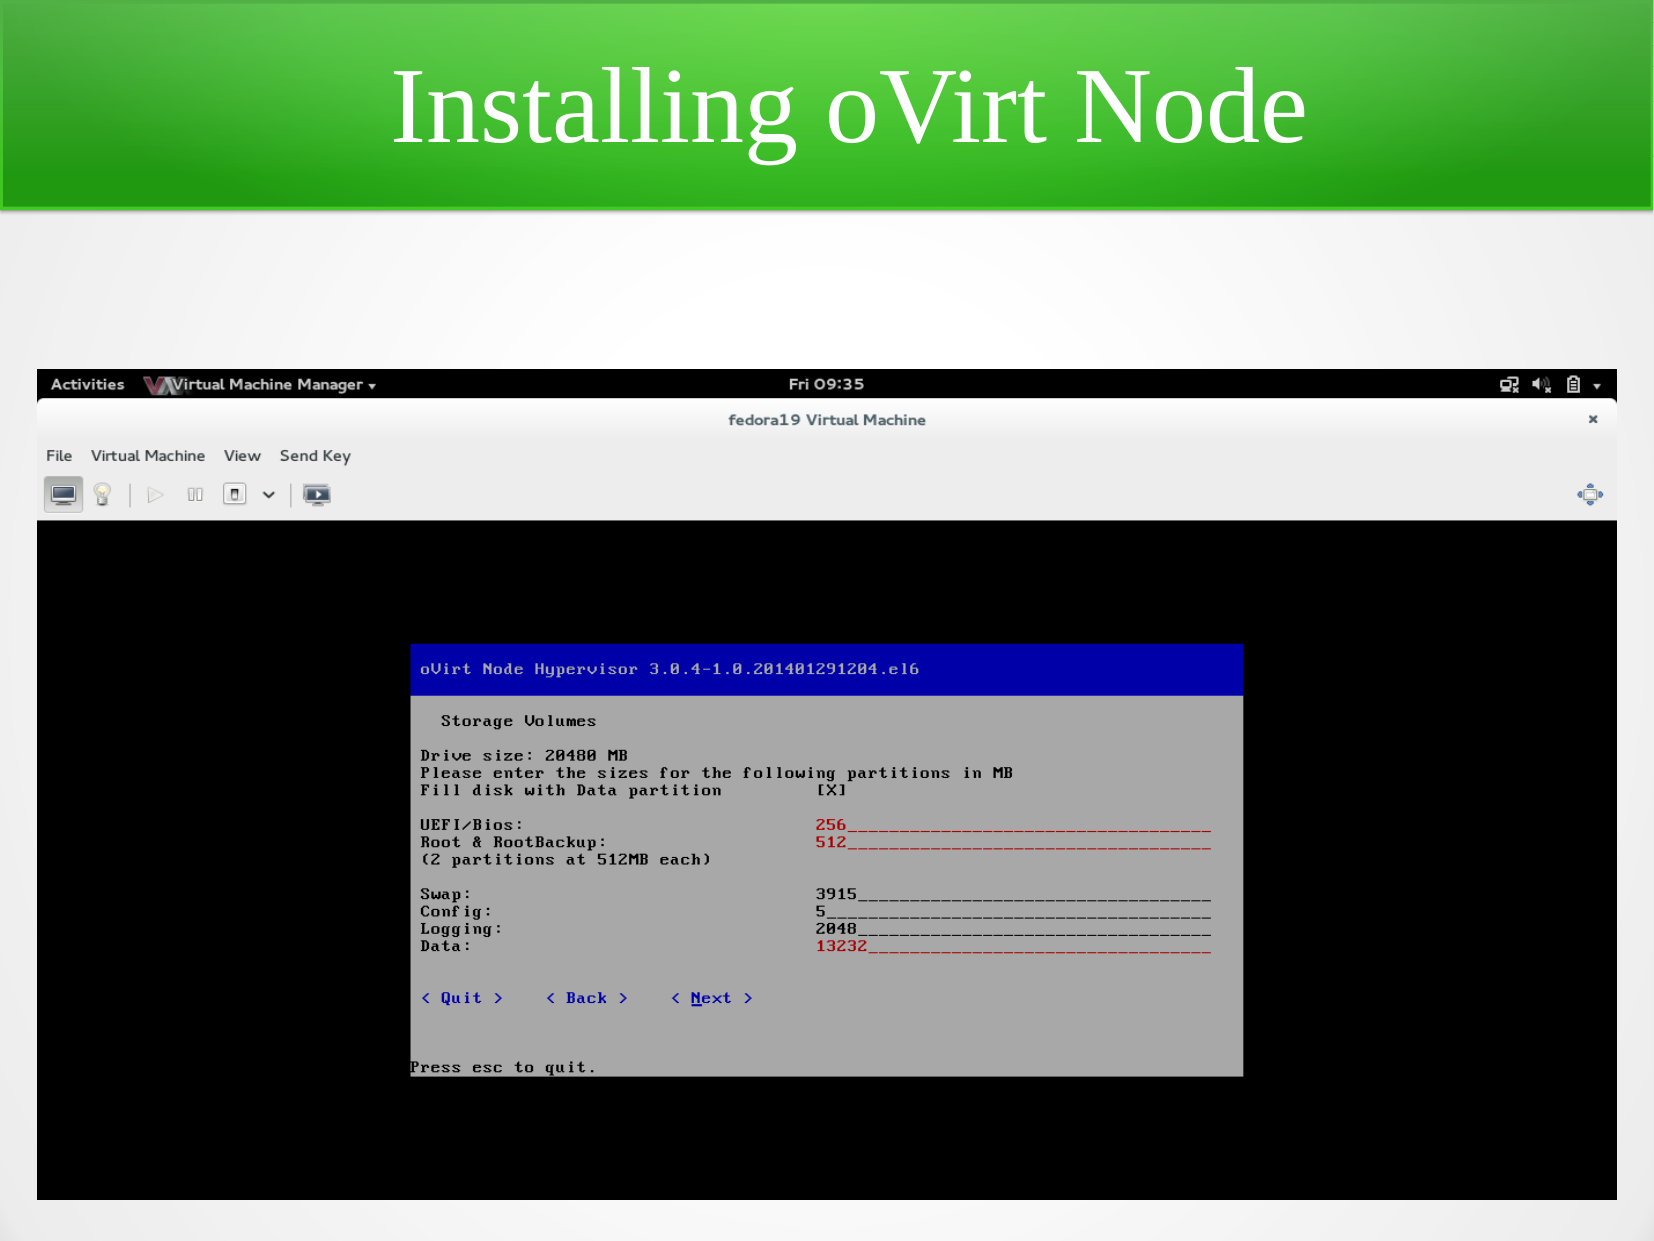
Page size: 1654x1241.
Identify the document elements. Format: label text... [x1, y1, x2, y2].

title Installing oVirt Node [86, 11, 1576, 200]
picture [37, 369, 1617, 1201]
